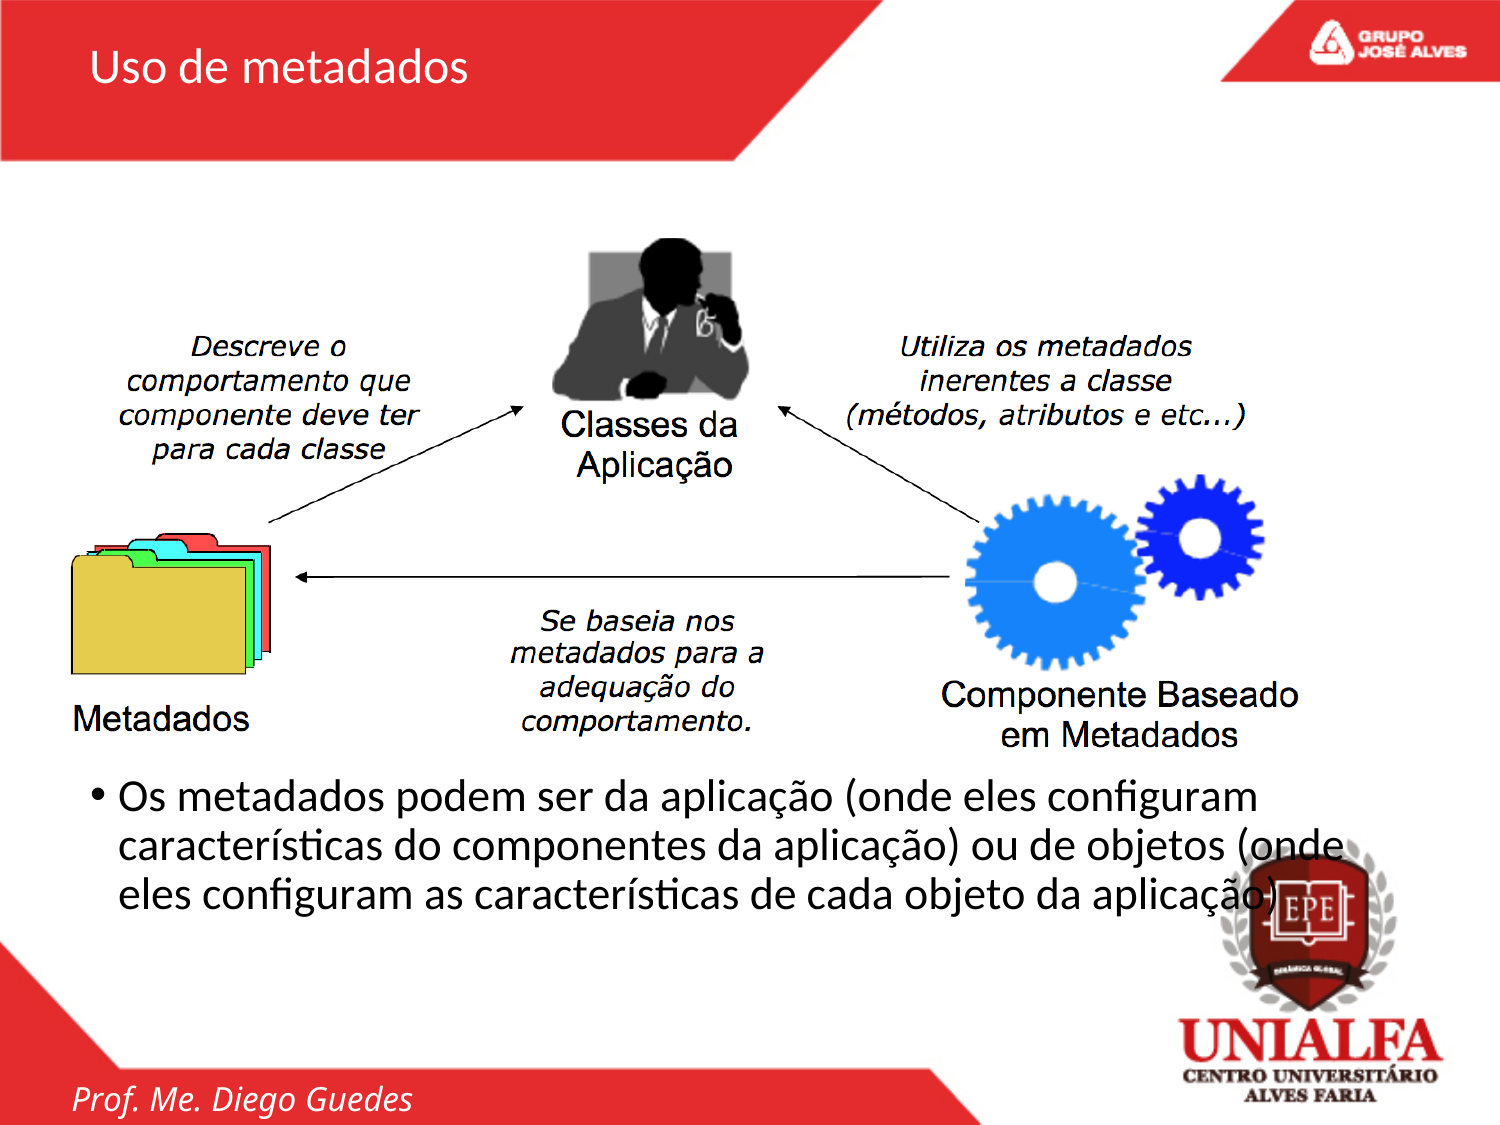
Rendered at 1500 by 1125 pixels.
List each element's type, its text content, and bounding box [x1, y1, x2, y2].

list Os metadados podem ser da aplicação (onde eles configuram características do componentes da aplicação) ou de objetos (onde eles configuram as características de cada objeto da aplicação) [75, 225, 1426, 933]
picture [0, 0, 1500, 1125]
text_box Uso de metadados [75, 25, 805, 101]
text_box Prof. Me. Diego Guedes [56, 1070, 711, 1125]
